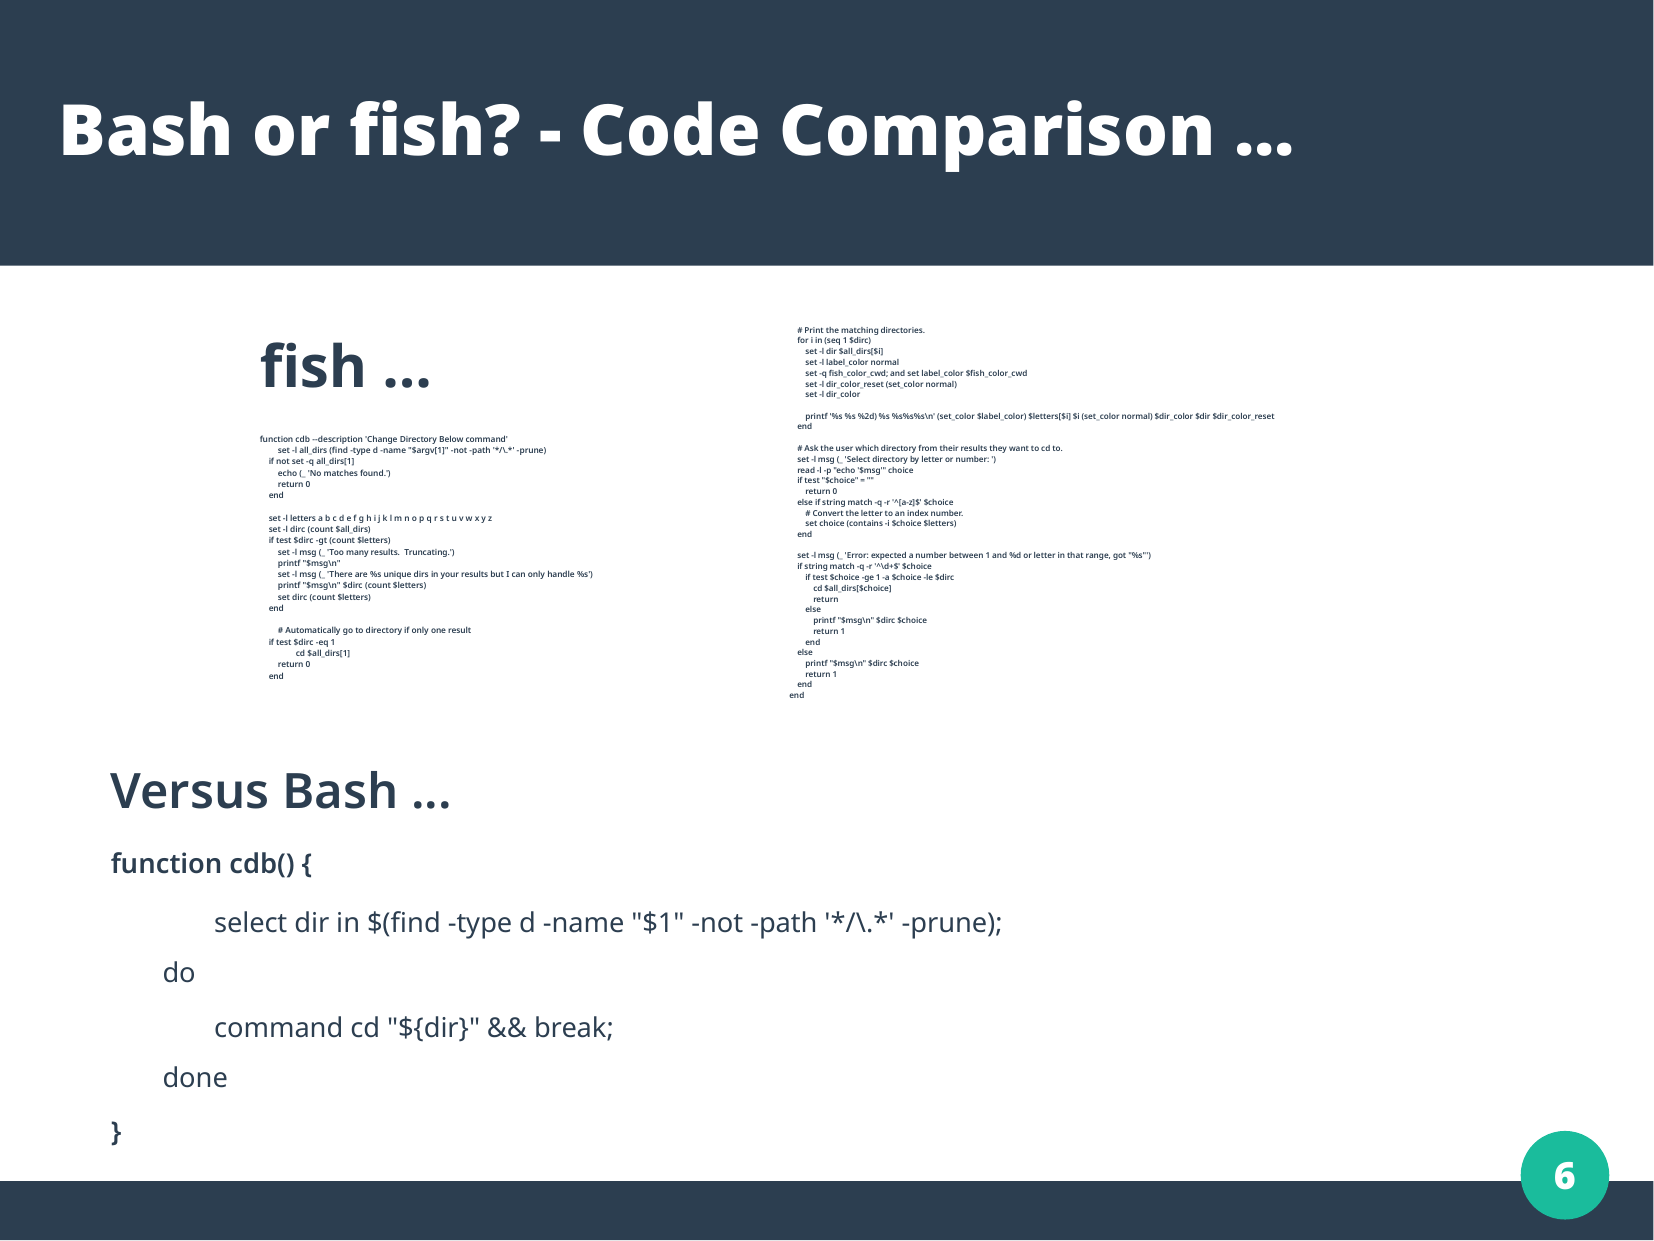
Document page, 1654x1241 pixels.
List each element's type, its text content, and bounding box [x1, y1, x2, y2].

list # Print the matching directories. for i in (seq 1 $dirc) set -l dir $all_dirs[$i] set -l label_color normal set -q fish_color_cwd; and set label_color $fish_color_cwd set -l dir_color_reset (set_color normal) set -l dir_color printf '%s %s %2d) %s %s%s%s\n' (set_color $label_color) $letters[$i] $i (set_color normal) $dir_color $dir $dir_color_reset end # Ask the user which directory from their results they want to cd to. set -l msg (_ 'Select directory by letter or number: ') read -l -p "echo '$msg'" choice if test "$choice" = "" return 0 else if string match -q -r '^[a-z]$' $choice # Convert the letter to an index number. set choice (contains -i $choice $letters) end set -l msg (_ 'Error: expected a number between 1 and %d or letter in that range, got "%s"') if string match -q -r '^\d+$' $choice if test $choice -ge 1 -a $choice -le $dirc cd $all_dirs[$choice] return else printf "$msg\n" $dirc $choice return 1 end else printf "$msg\n" $dirc $choice return 1 end end [719, 324, 1418, 720]
title Bash or fish? - Code Comparison ... [59, 49, 1595, 207]
list Versus Bash ... function cdb() { select dir in $(find -type d -name "$1" -not -path '*/\.*' -prune); do command cd "${dir}" && break; done } [59, 756, 1595, 1151]
list fish ... function cdb --description 'Change Directory Below command' set -l all_dirs (find -type d -name "$argv[1]" -not -path '*/\.*' -prune) if not set -q all_dirs[1] echo (_ 'No matches found.') return 0 end set -l letters a b c d e f g h i j k l m n o p q r s t u v w x y z set -l dirc (count $all_dirs) if test $dirc -gt (count $letters) set -l msg (_ 'Too many results. Truncating.') printf "$msg\n" set -l msg (_ 'There are %s unique dirs in your results but I can only handle %s') printf "$msg\n" $dirc (count $letters) set dirc (count $letters) end # Automatically go to directory if only one result if test $dirc -eq 1 cd $all_dirs[1] return 0 end [188, 324, 709, 720]
